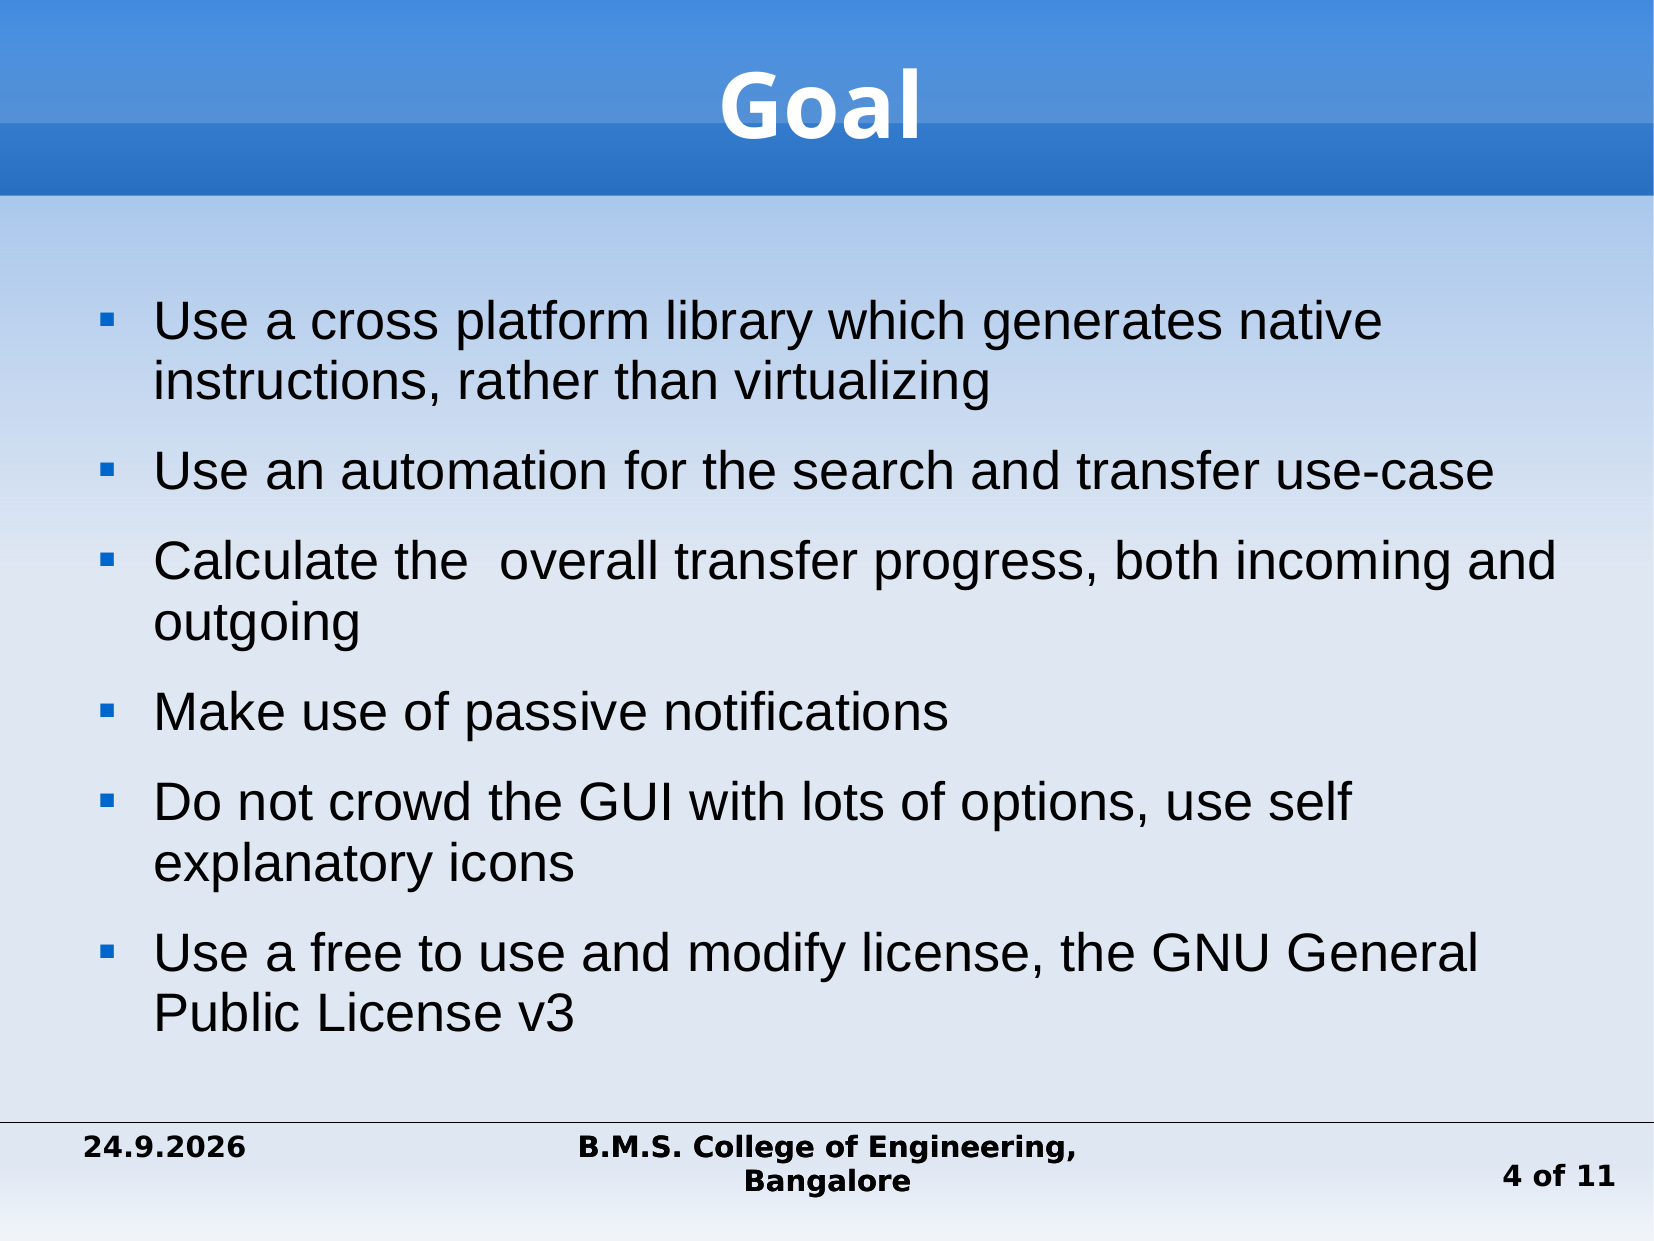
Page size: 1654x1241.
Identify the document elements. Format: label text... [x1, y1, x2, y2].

list Use a cross platform library which generates native instructions, rather than virtualizing Use an automation for the search and transfer use-case Calculate the overall transfer progress, both incoming and outgoing Make use of passive notifications Do not crowd the GUI with lots of options, use self explanatory icons Use a free to use and modify license, the GNU General Public License v3 [82, 290, 1571, 1109]
title Goal [76, 0, 1565, 208]
picture [0, 1123, 1654, 1241]
picture [0, 0, 1654, 1122]
